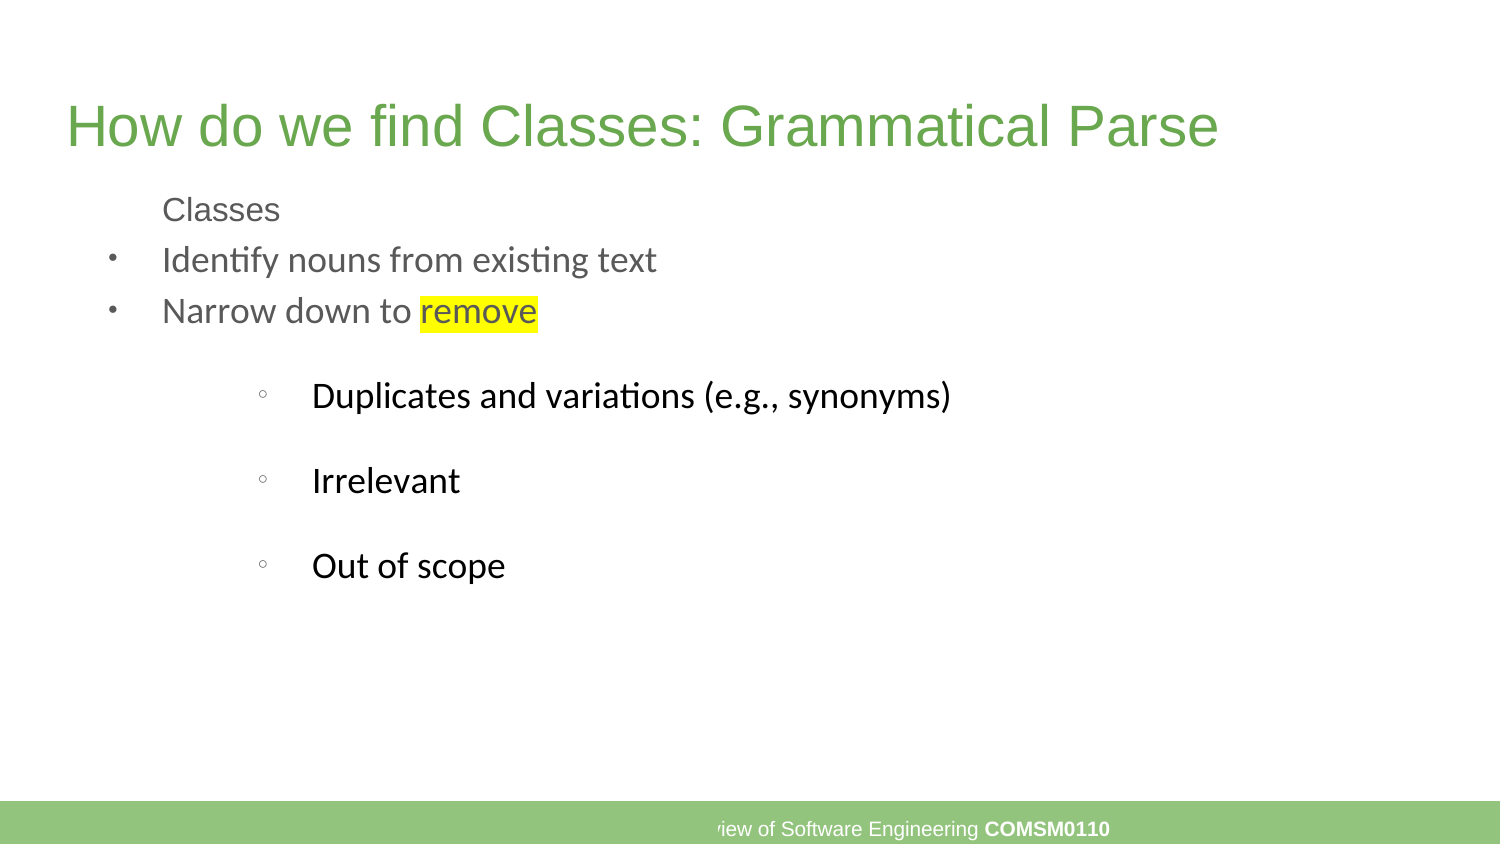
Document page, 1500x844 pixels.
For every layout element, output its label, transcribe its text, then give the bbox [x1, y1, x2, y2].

list Classes Identify nouns from existing text Narrow down to remove Duplicates and variations (e.g., synonyms) Irrelevant Out of scope [51, 166, 1449, 728]
title How do we find Classes: Grammatical Parse [51, 72, 1449, 166]
